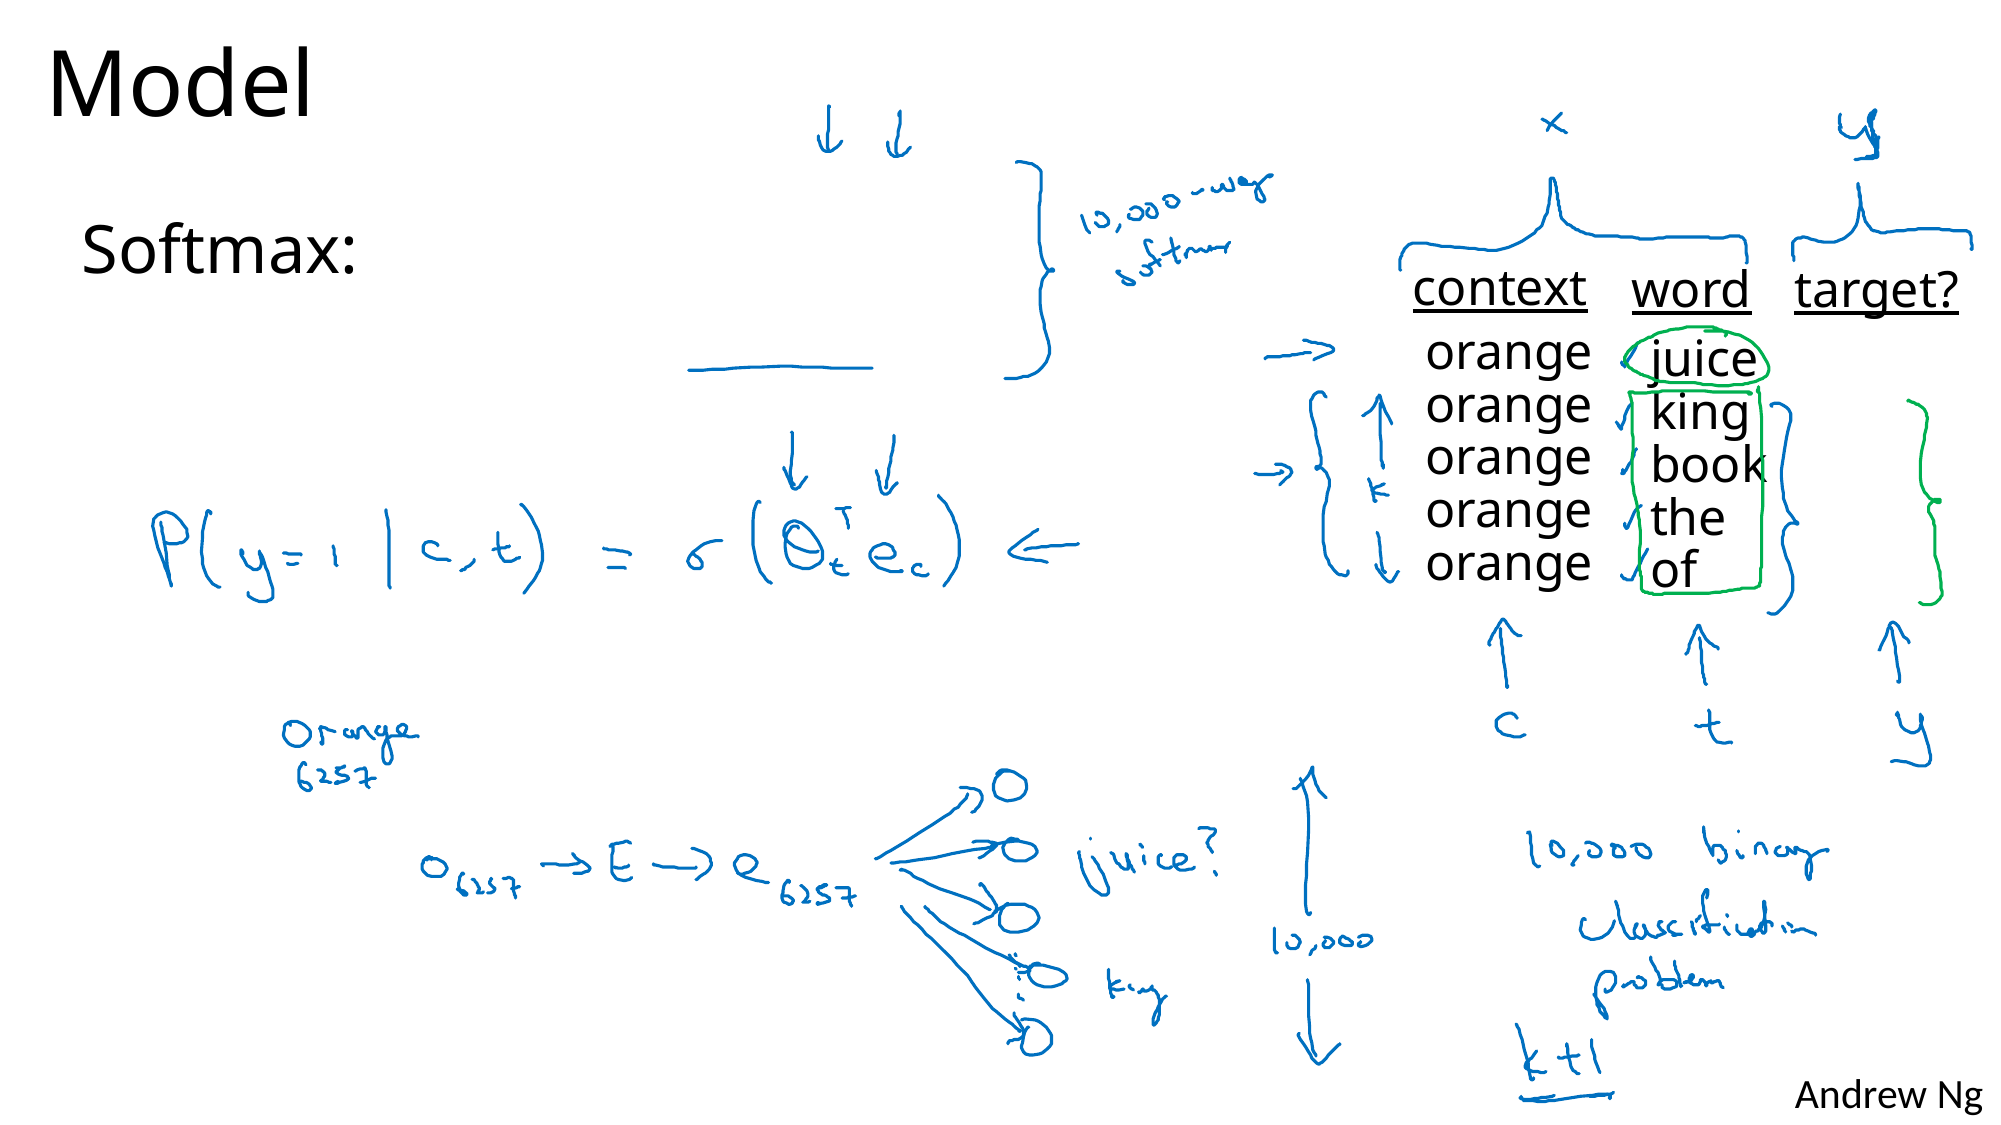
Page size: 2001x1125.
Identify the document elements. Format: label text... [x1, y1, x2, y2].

title Model [30, 29, 2000, 248]
text_box Softmax: [66, 199, 148, 296]
picture [148, 102, 1978, 1107]
